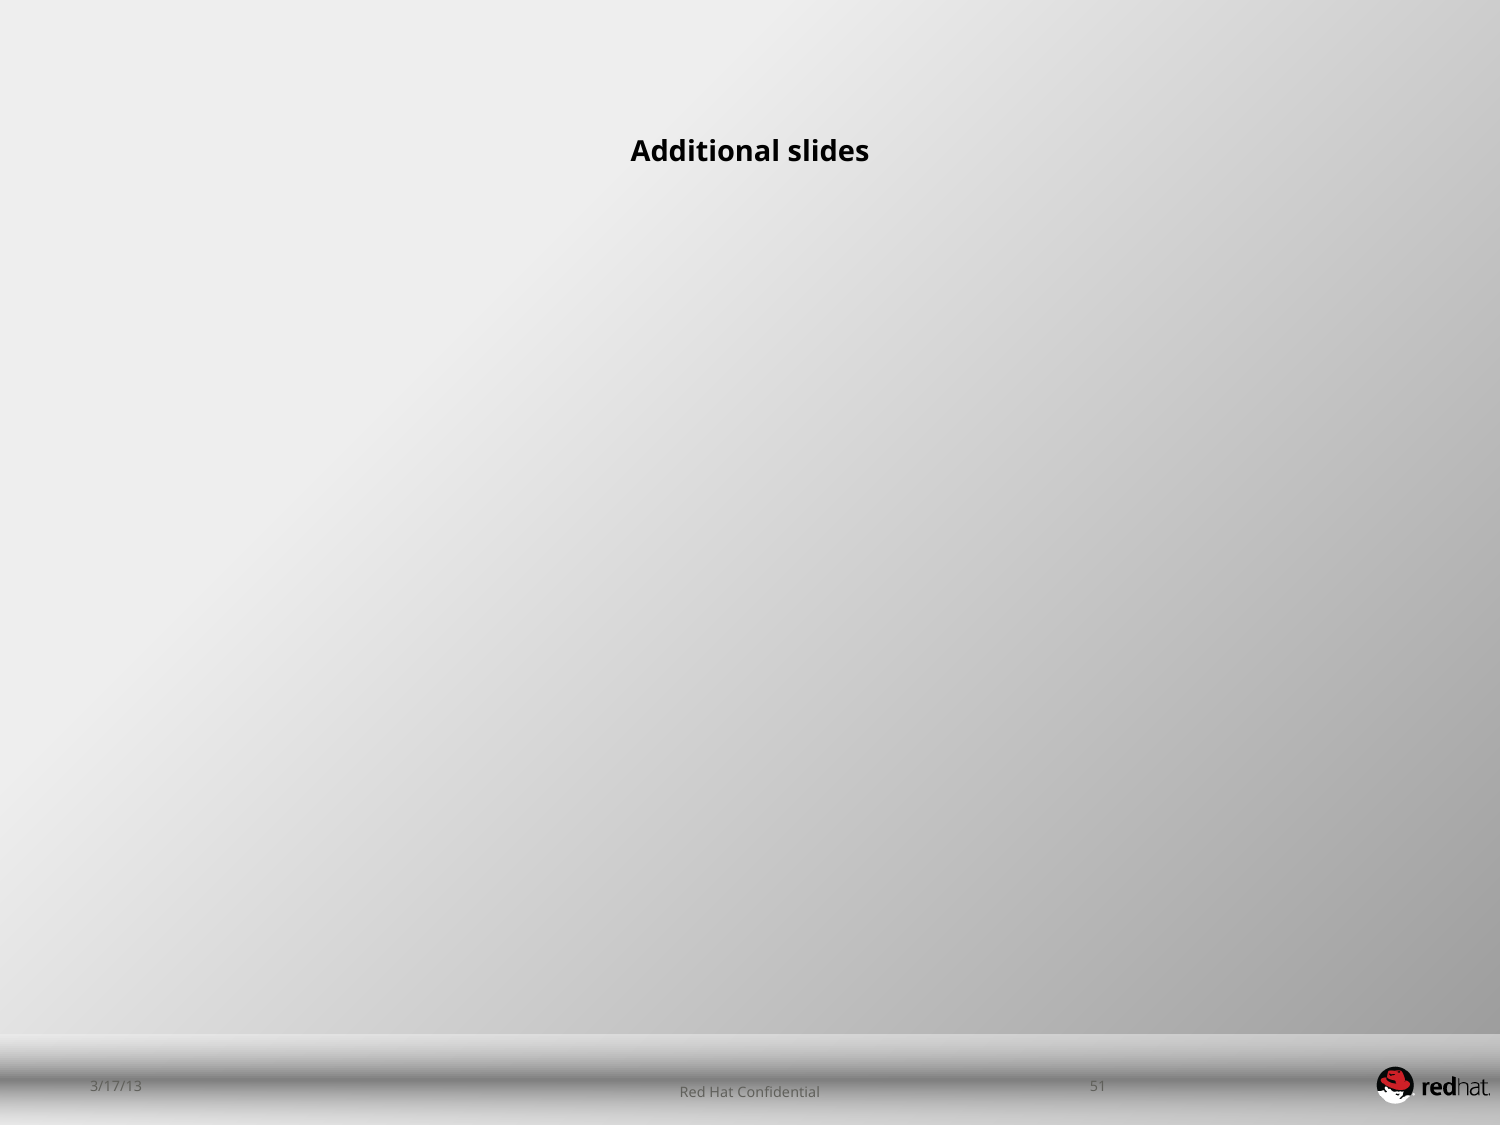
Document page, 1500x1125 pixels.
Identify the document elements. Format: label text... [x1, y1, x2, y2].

footer Red Hat Confidential [300, 1065, 1200, 1110]
slide_number 3/17/13 [75, 1051, 425, 1112]
title Additional slides [75, 22, 1426, 188]
slide_number <number> [1074, 1051, 1337, 1112]
picture [1364, 1057, 1500, 1110]
